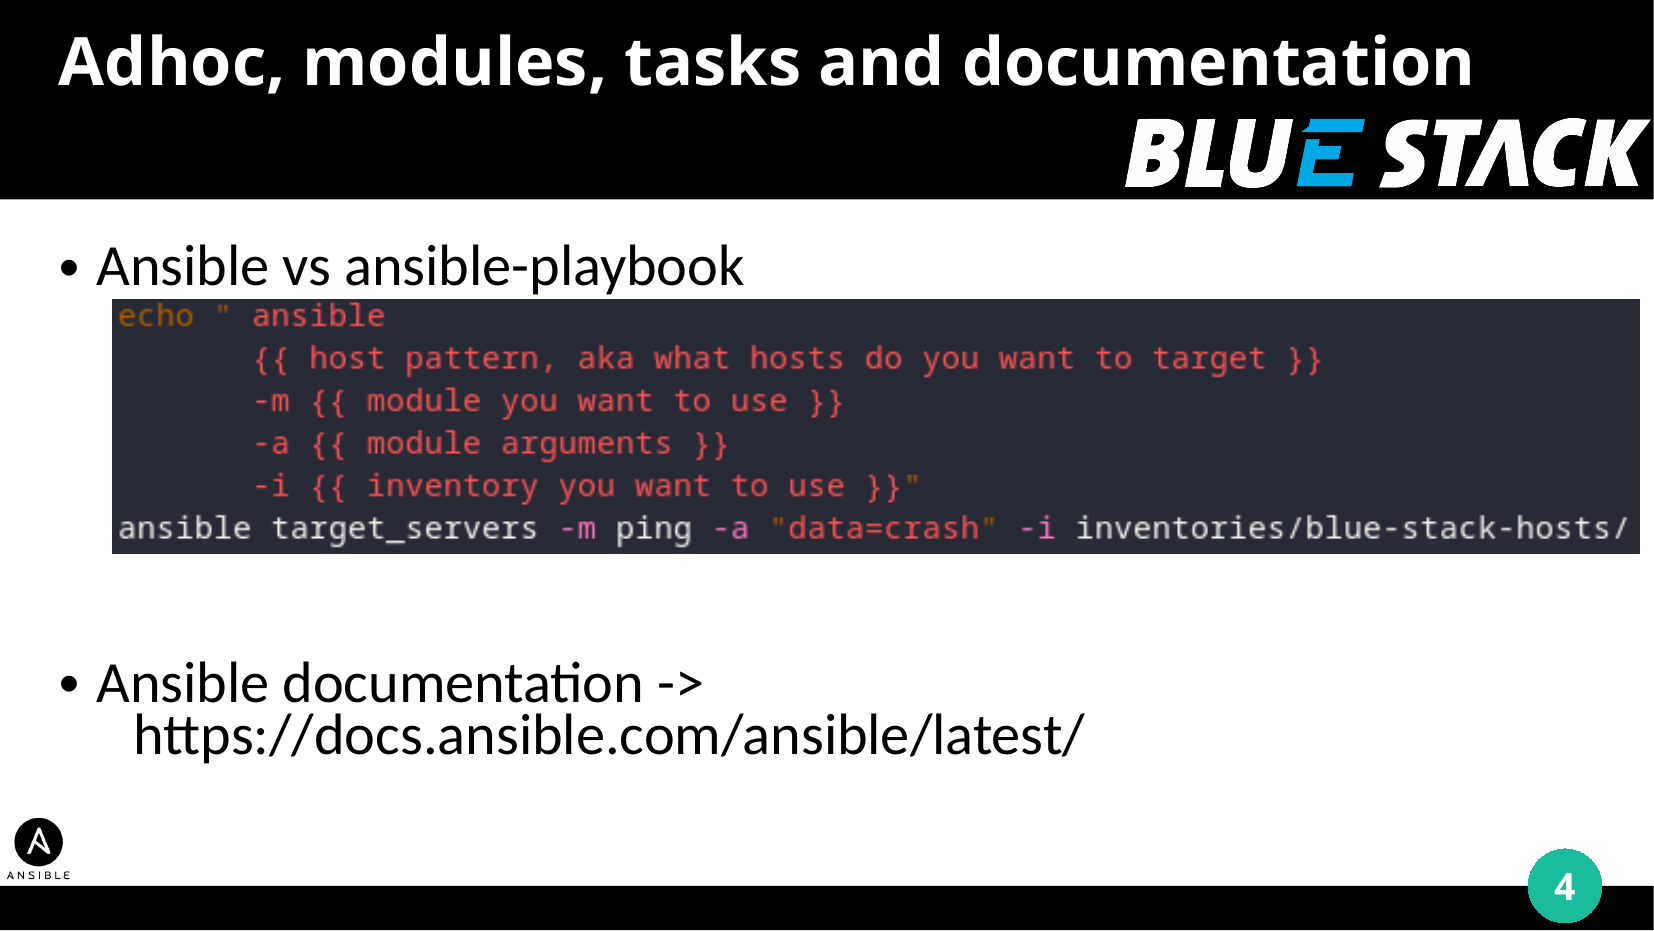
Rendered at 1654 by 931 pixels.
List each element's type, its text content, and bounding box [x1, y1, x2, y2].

title Adhoc, modules, tasks and documentation [59, 0, 1595, 119]
picture [1125, 118, 1651, 188]
picture [0, 811, 76, 887]
list Ansible vs ansible-playbook Ansible documentation -> https://docs.ansible.com/ansible/latest/ [59, 243, 1595, 864]
picture [112, 299, 1640, 555]
